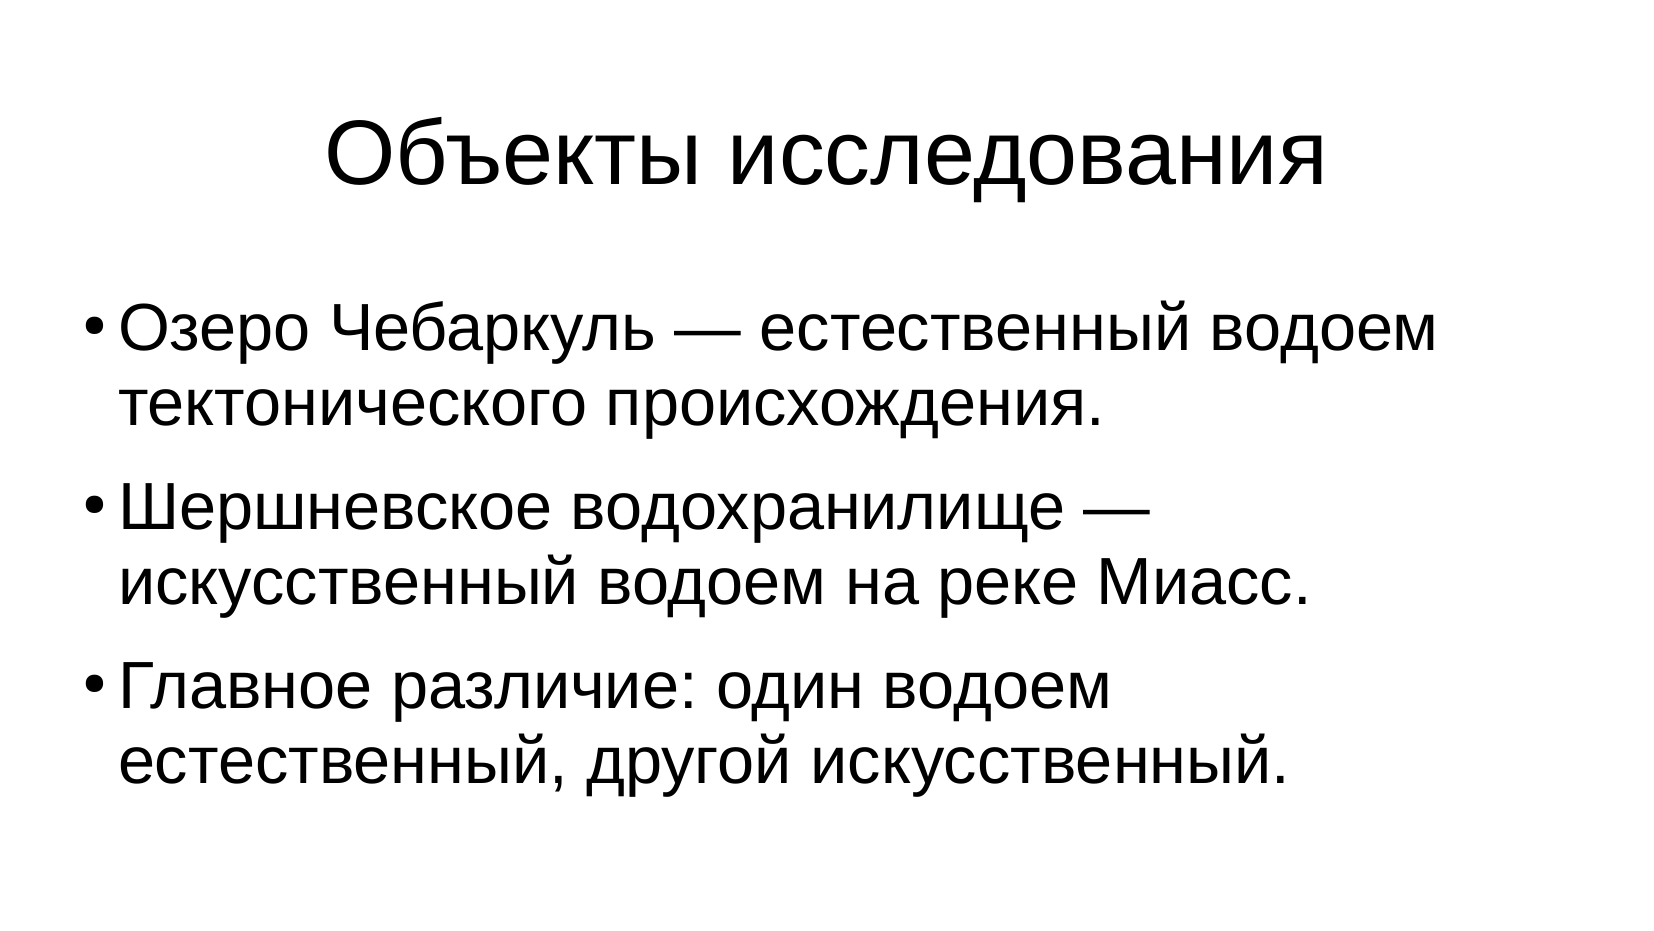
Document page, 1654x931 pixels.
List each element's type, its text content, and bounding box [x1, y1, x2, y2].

title Объекты исследования [82, 49, 1571, 257]
list Озеро Чебаркуль — естественный водоем тектонического происхождения. Шершневское водохранилище — искусственный водоем на реке Миасс. Главное различие: один водоем естественный, другой искусственный. [82, 290, 1571, 931]
